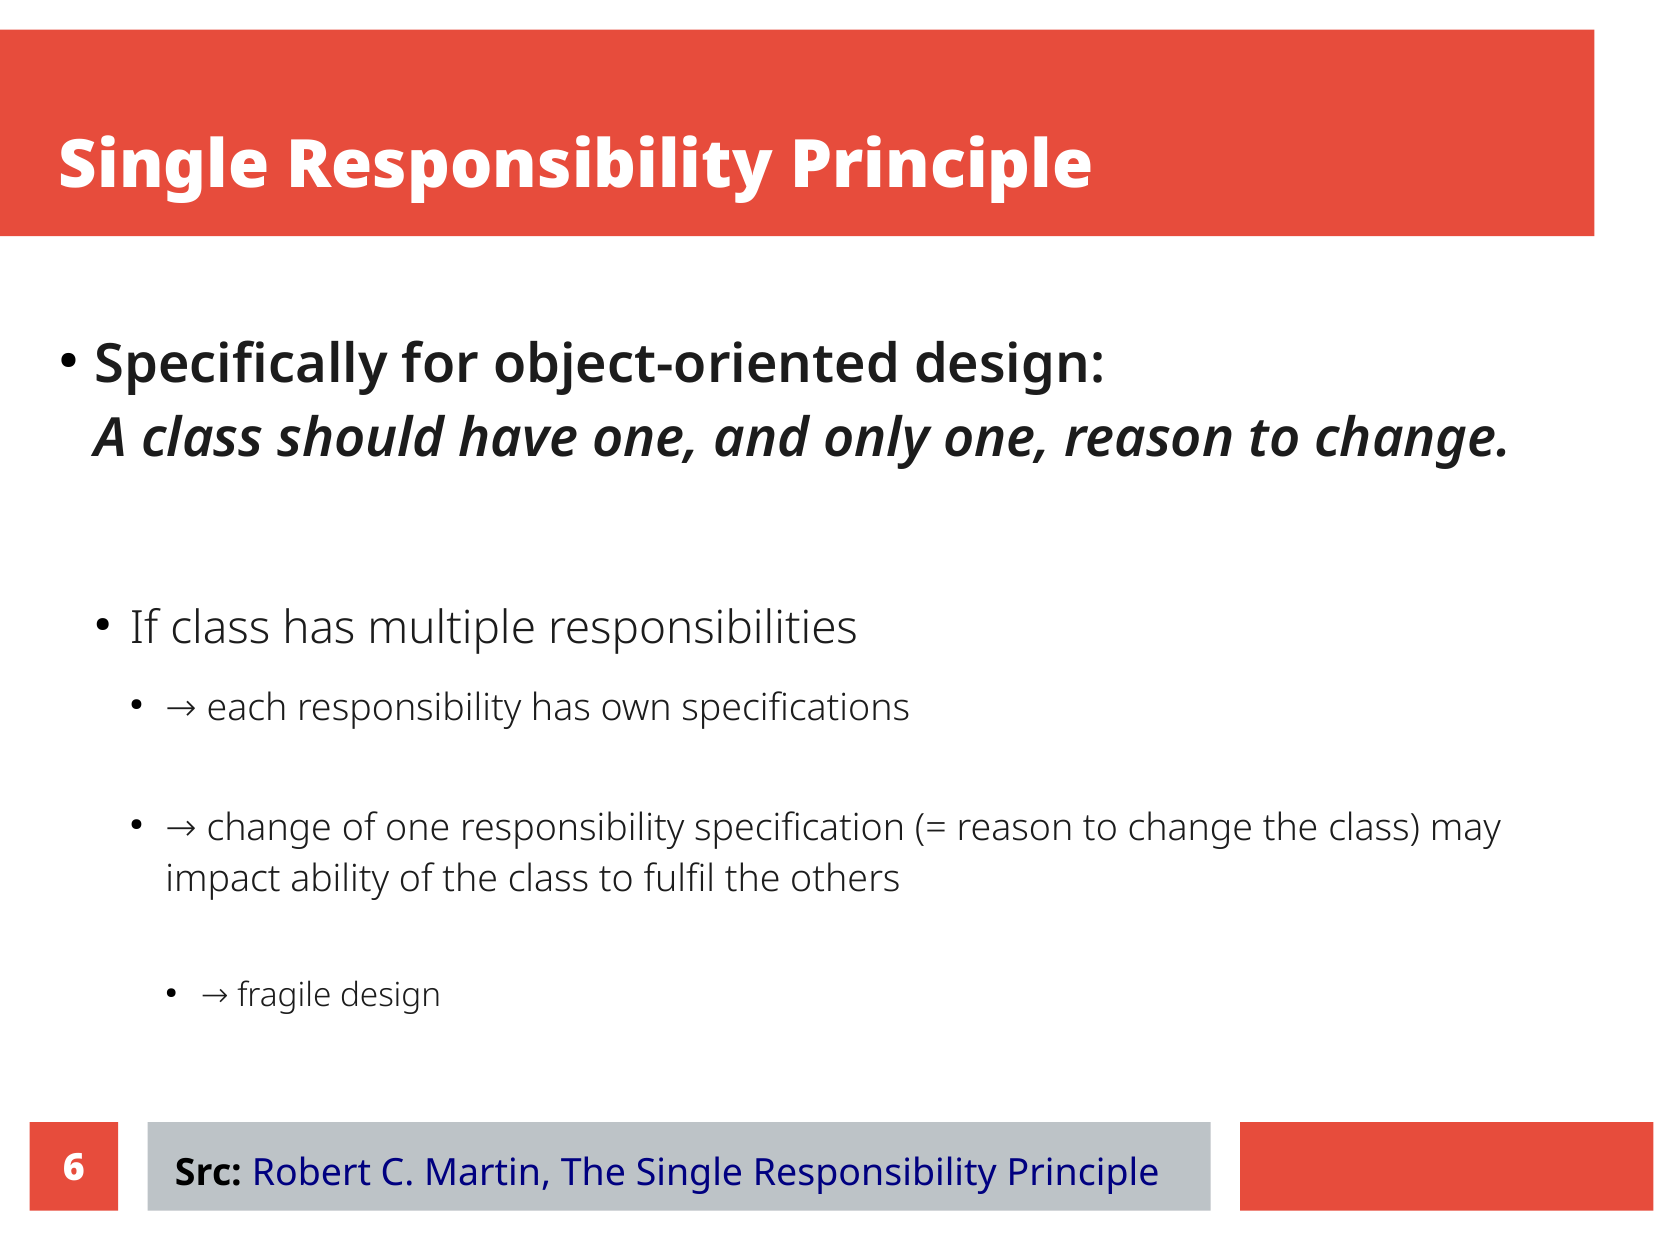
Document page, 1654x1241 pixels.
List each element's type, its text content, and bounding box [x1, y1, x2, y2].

text_box Src: Robert C. Martin, The Single Responsibility Principle [160, 1138, 1642, 1201]
title Single Responsibility Principle [59, 59, 1595, 207]
list Specifically for object-oriented design: A class should have one, and only one, reason to change. If class has multiple responsibilities → each responsibility has own specifications → change of one responsibility specification (= reason to change the class) may impact ability of the class to fulfil the others → fragile design [59, 324, 1565, 1093]
